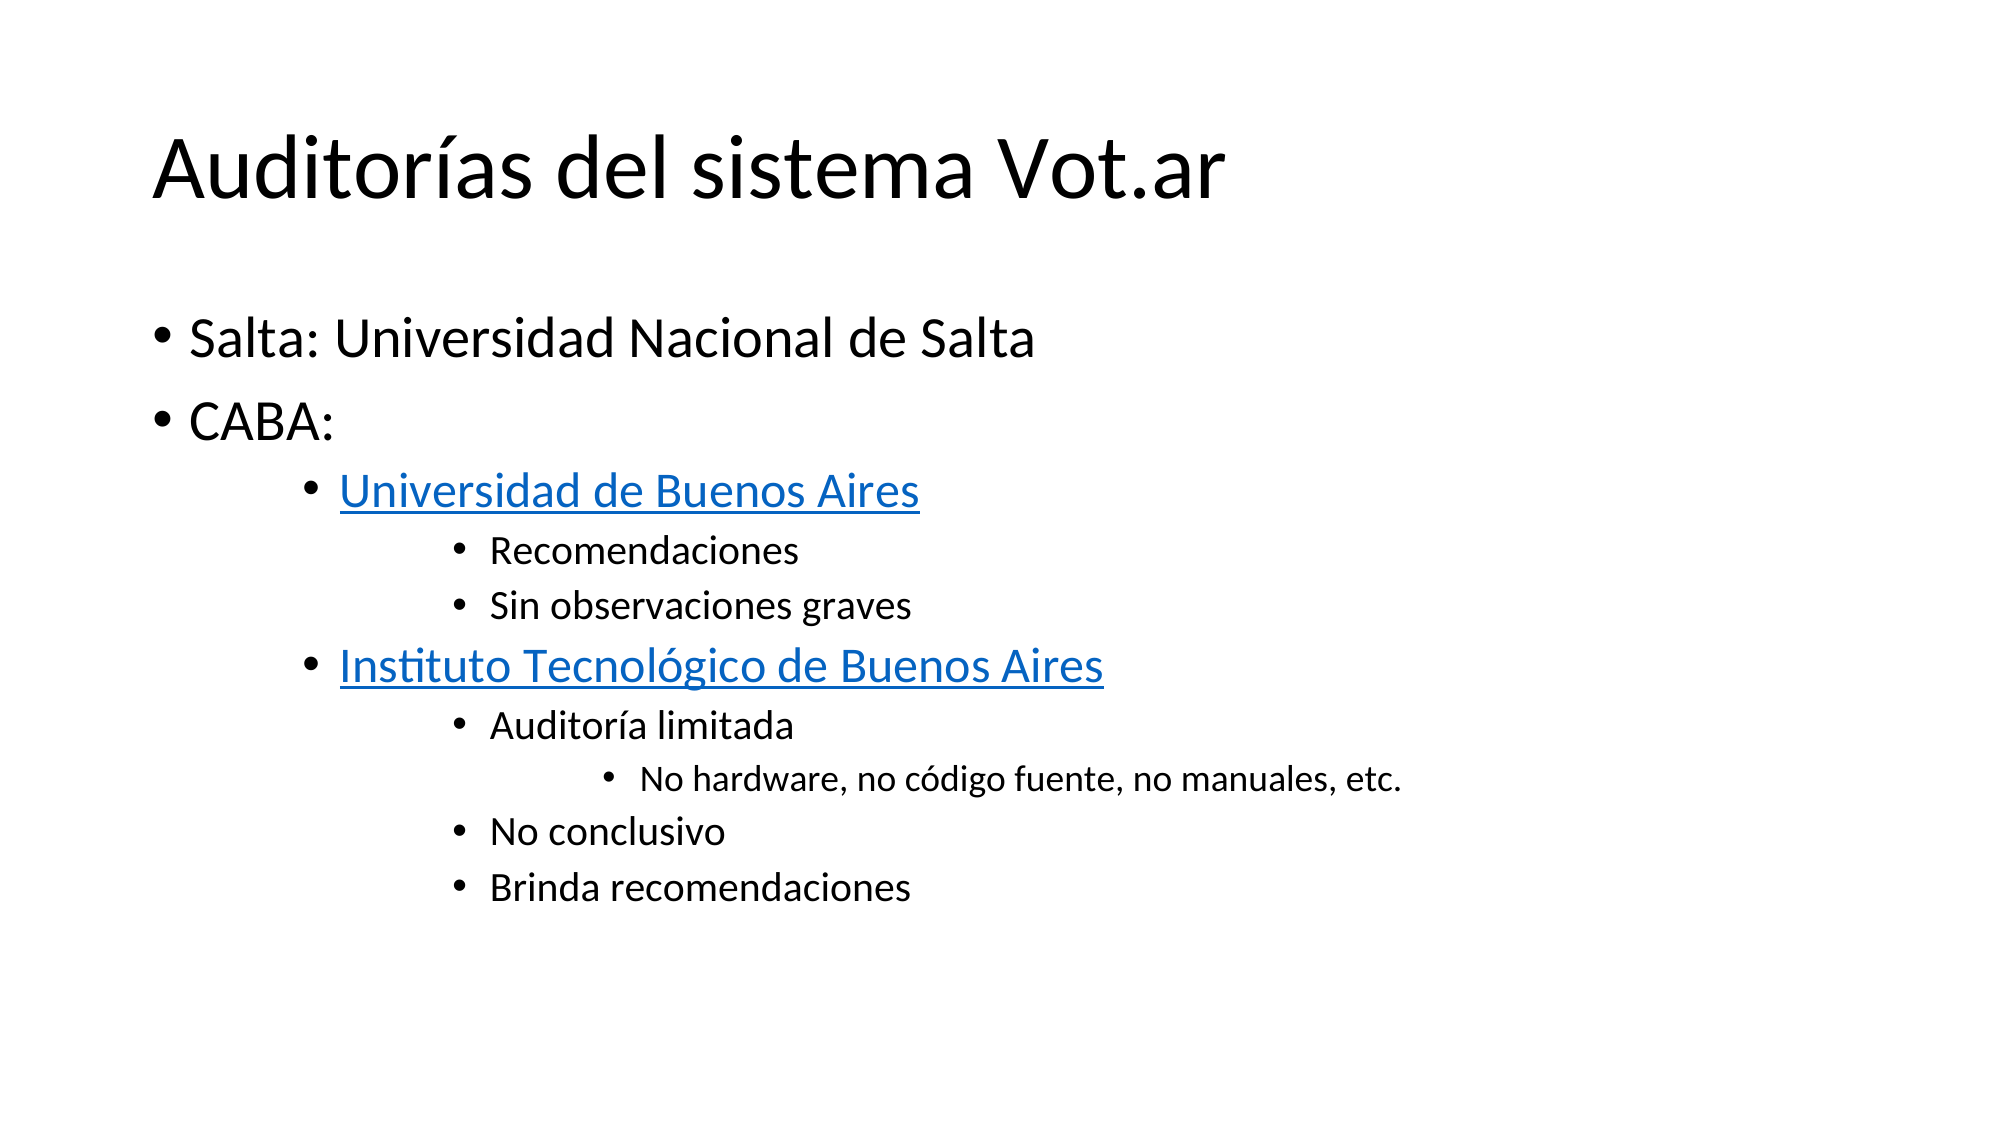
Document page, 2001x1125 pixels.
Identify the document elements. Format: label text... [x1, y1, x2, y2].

list Salta: Universidad Nacional de Salta CABA: Universidad de Buenos Aires Recomendaciones Sin observaciones graves Instituto Tecnológico de Buenos Aires Auditoría limitada No hardware, no código fuente, no manuales, etc. No conclusivo Brinda recomendaciones [137, 299, 1863, 1014]
title Auditorías del sistema Vot.ar [137, 59, 1863, 278]
